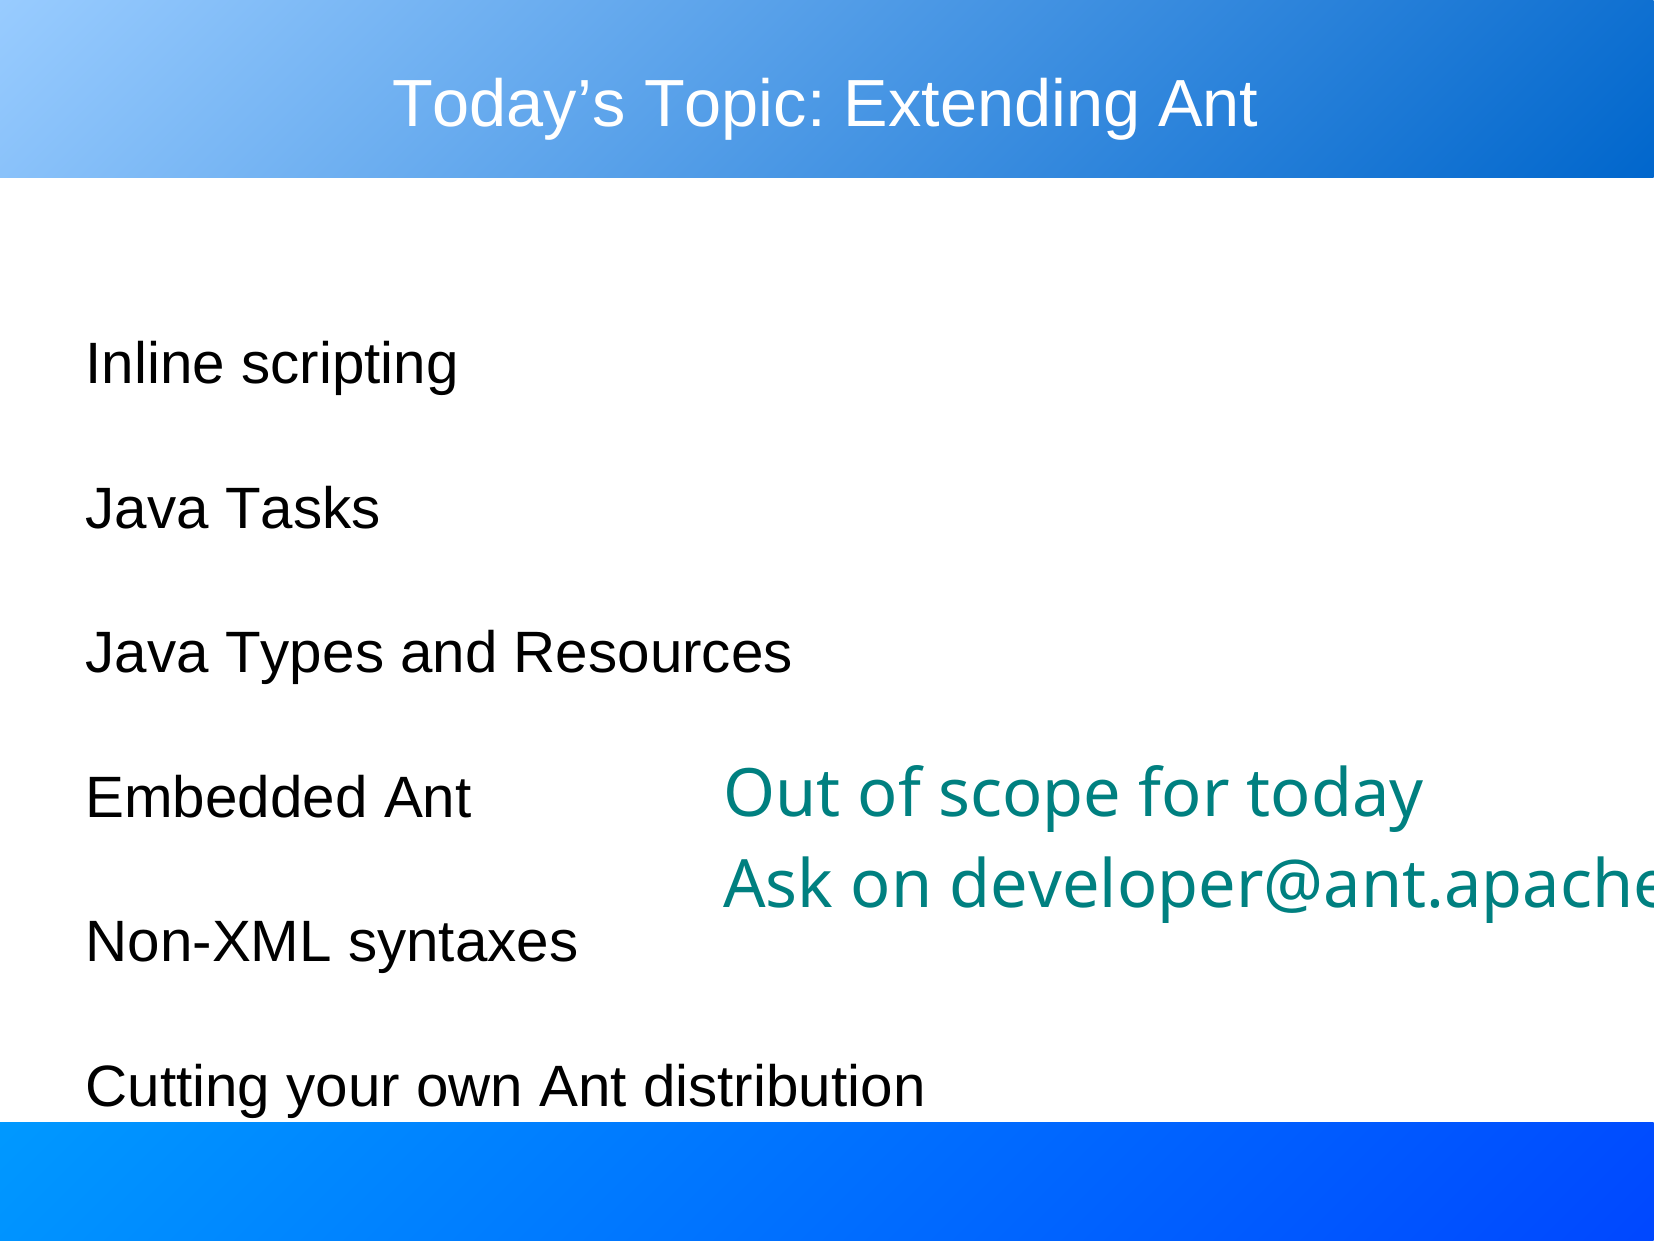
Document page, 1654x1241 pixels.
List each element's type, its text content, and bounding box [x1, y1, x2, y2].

text_box Out of scope for today Ask on developer@ant.apache.org [708, 738, 1638, 975]
list Inline scripting Java Tasks Java Types and Resources Embedded Ant Non-XML syntaxes Cutting your own Ant distribution [60, 265, 1506, 1054]
title Today’s Topic: Extending Ant [162, 59, 1489, 148]
